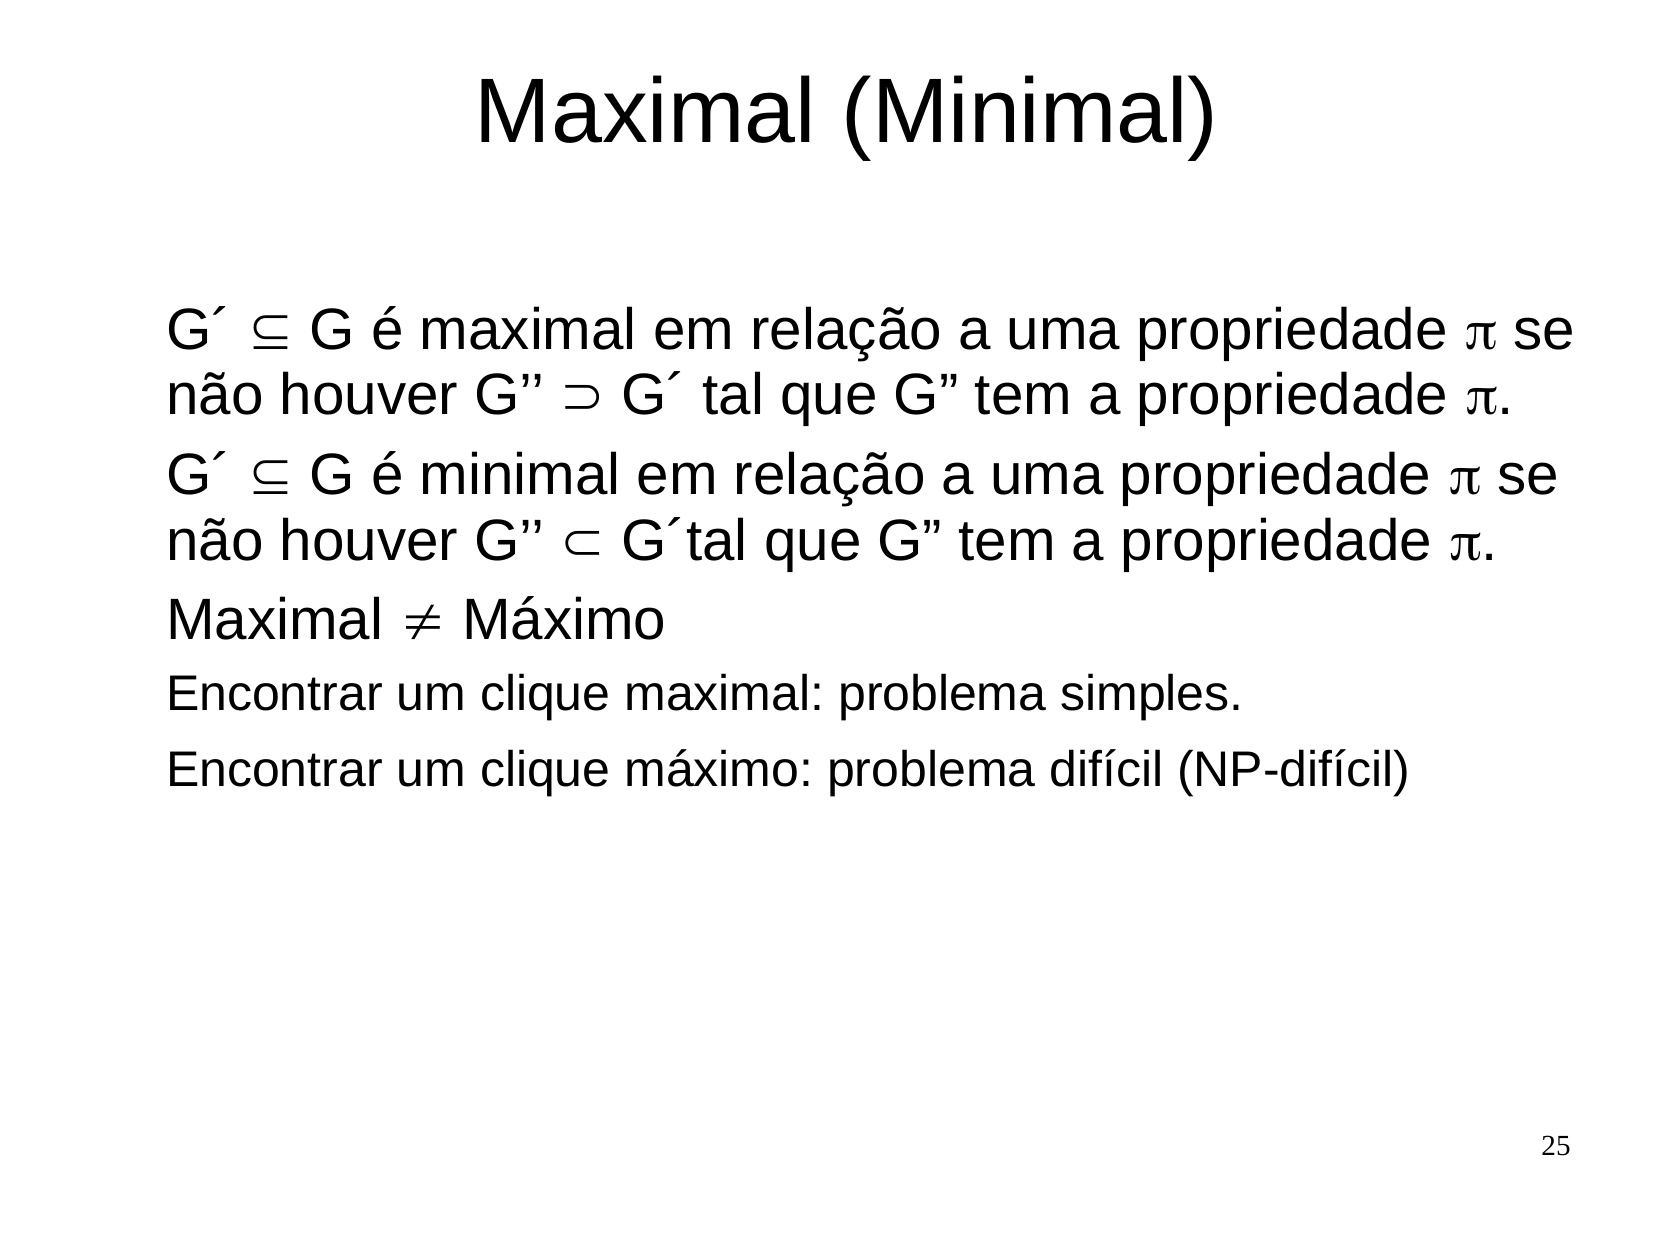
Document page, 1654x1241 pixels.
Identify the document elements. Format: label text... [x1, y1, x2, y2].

list G´  G é maximal em relação a uma propriedade  se não houver G’’  G´ tal que G” tem a propriedade . G´  G é minimal em relação a uma propriedade  se não houver G’’  G´tal que G” tem a propriedade . Maximal  Máximo Encontrar um clique maximal: problema simples. Encontrar um clique máximo: problema difícil (NP-difícil)‏ [151, 289, 1599, 1144]
title Maximal (Minimal)‏ [261, 42, 1433, 173]
